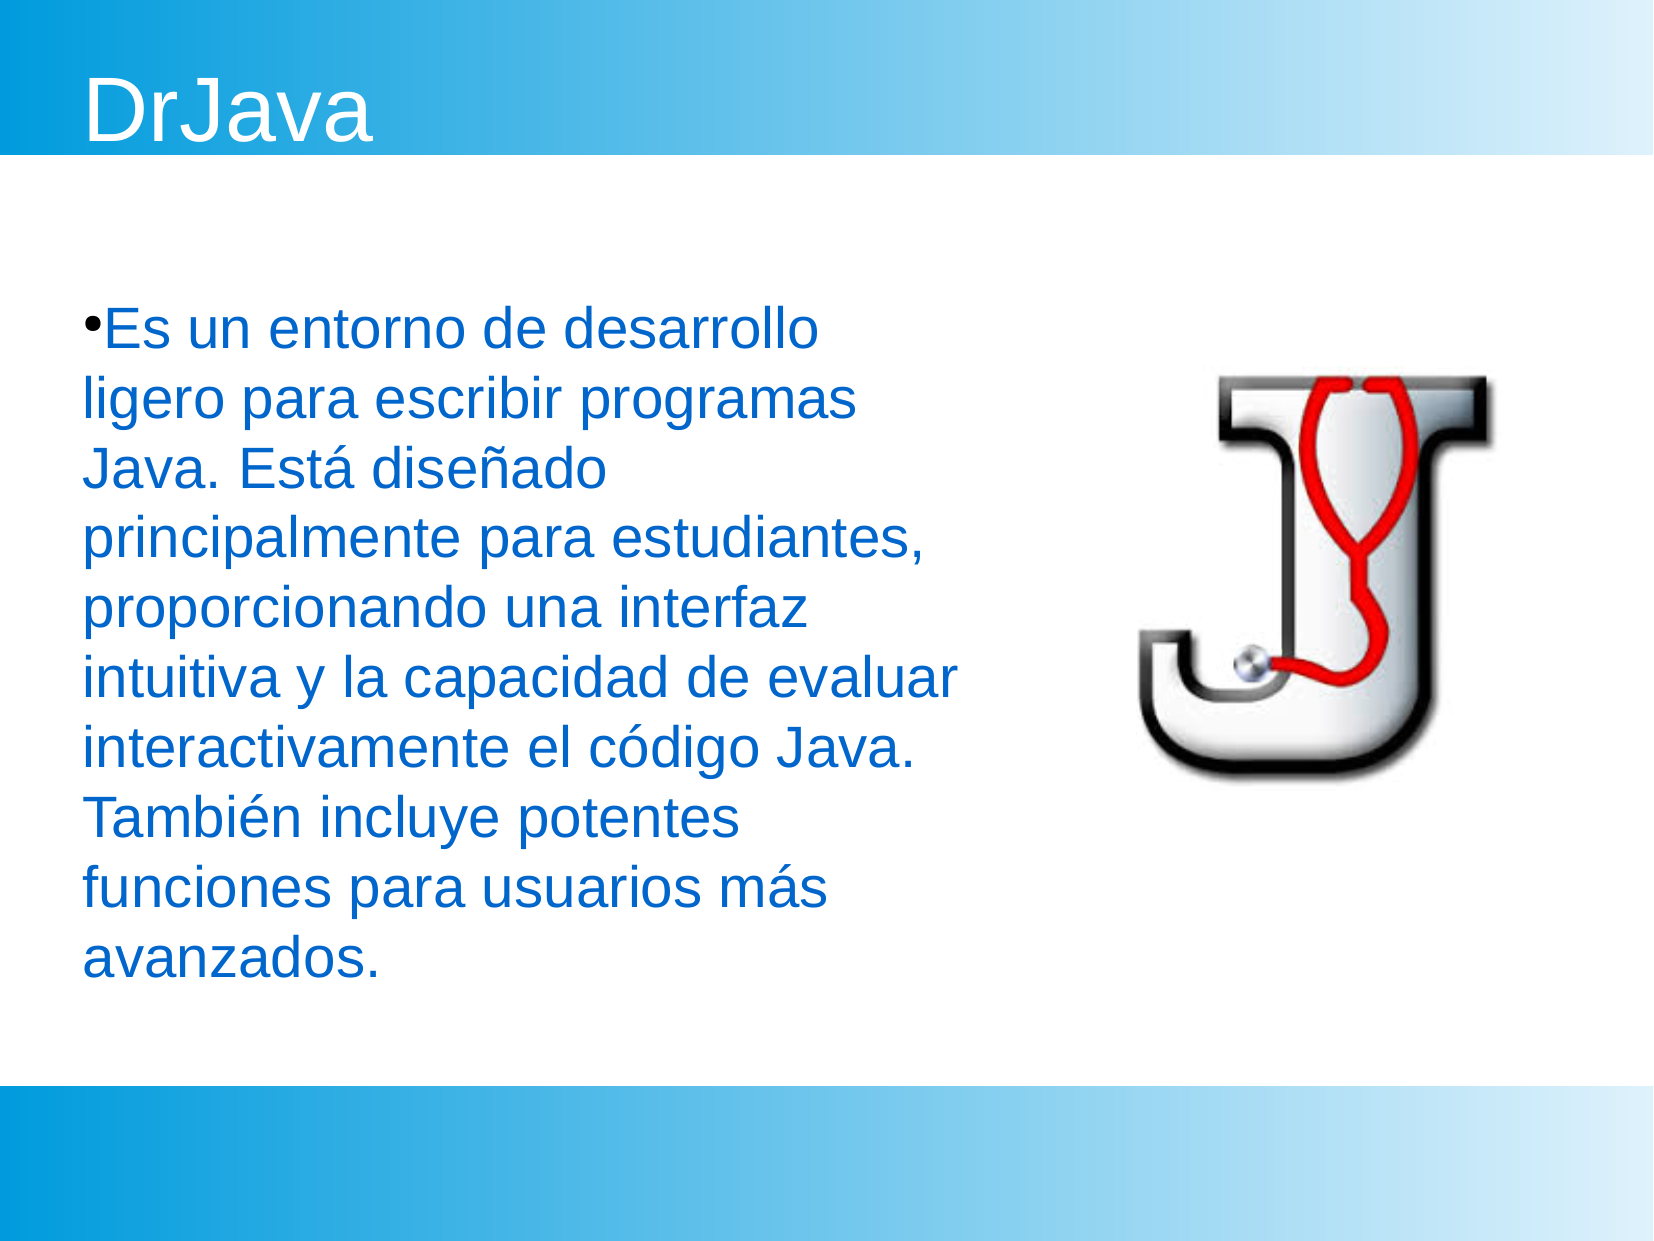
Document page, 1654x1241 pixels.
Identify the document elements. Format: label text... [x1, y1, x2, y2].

picture [1086, 366, 1512, 791]
list Es un entorno de desarrollo ligero para escribir programas Java. Está diseñado principalmente para estudiantes, proporcionando una interfaz intuitiva y la capacidad de evaluar interactivamente el código Java. También incluye potentes funciones para usuarios más avanzados. [82, 290, 969, 1010]
title DrJava [82, 49, 1571, 155]
